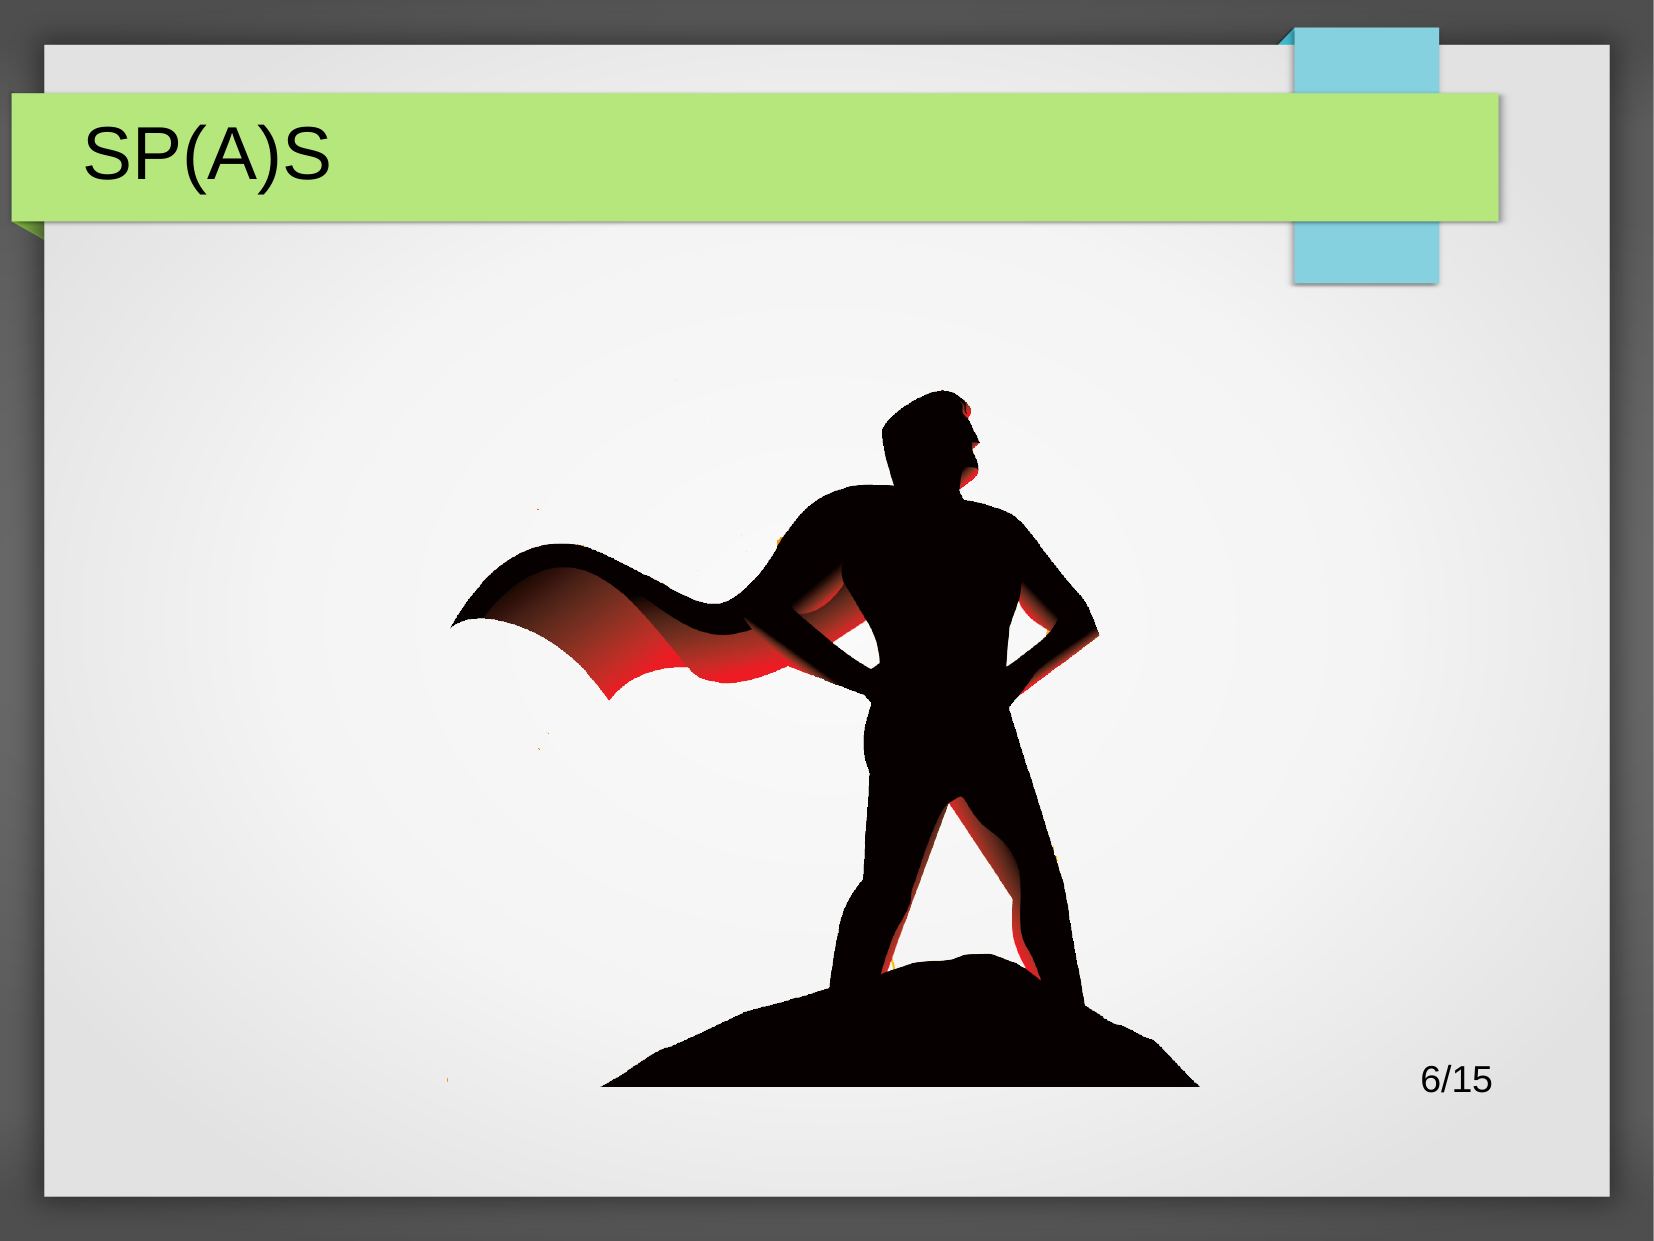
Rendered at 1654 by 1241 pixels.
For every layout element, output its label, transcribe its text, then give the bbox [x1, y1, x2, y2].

text_box 6/15 [1405, 1051, 1534, 1132]
title SP(A)S [82, 94, 1264, 213]
picture [0, 0, 1654, 1241]
